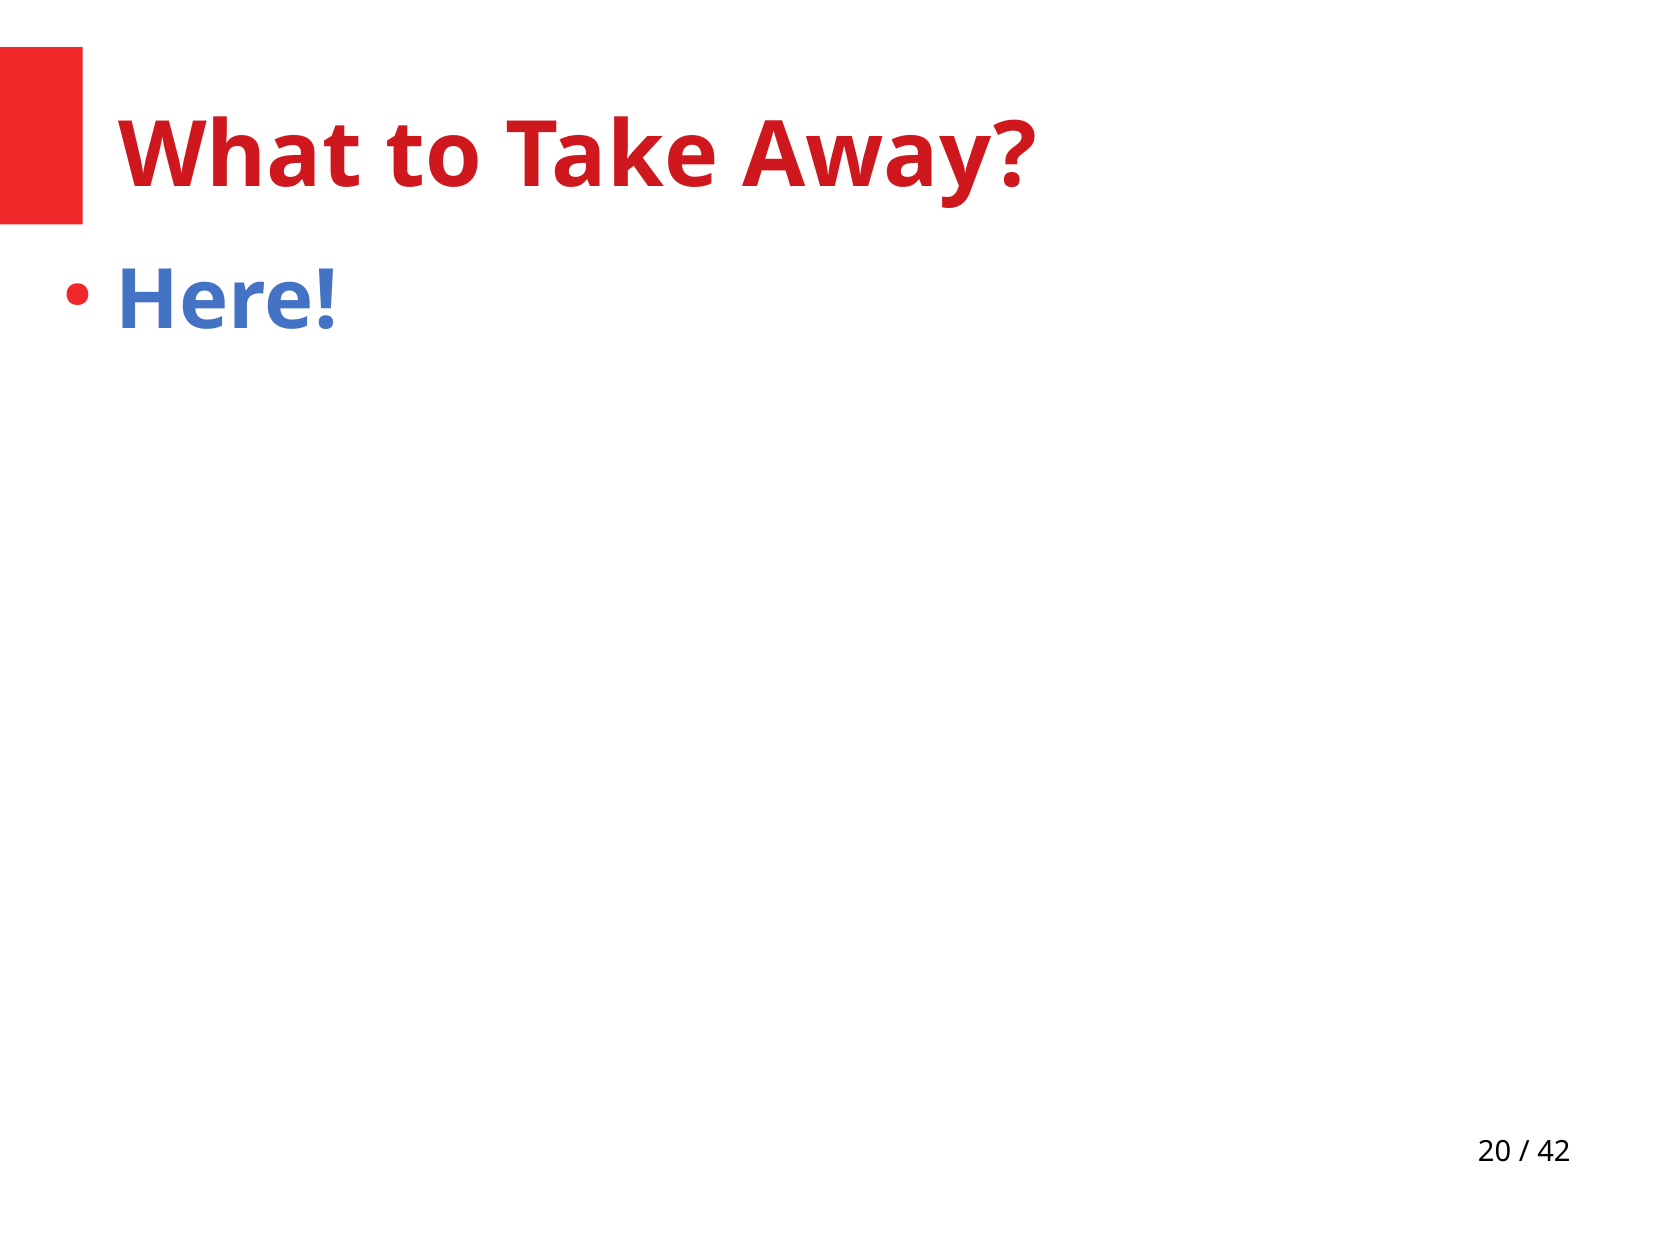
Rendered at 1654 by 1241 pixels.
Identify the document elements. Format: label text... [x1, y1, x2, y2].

list Here! [45, 240, 1621, 1186]
title What to Take Away? [118, 49, 1591, 240]
